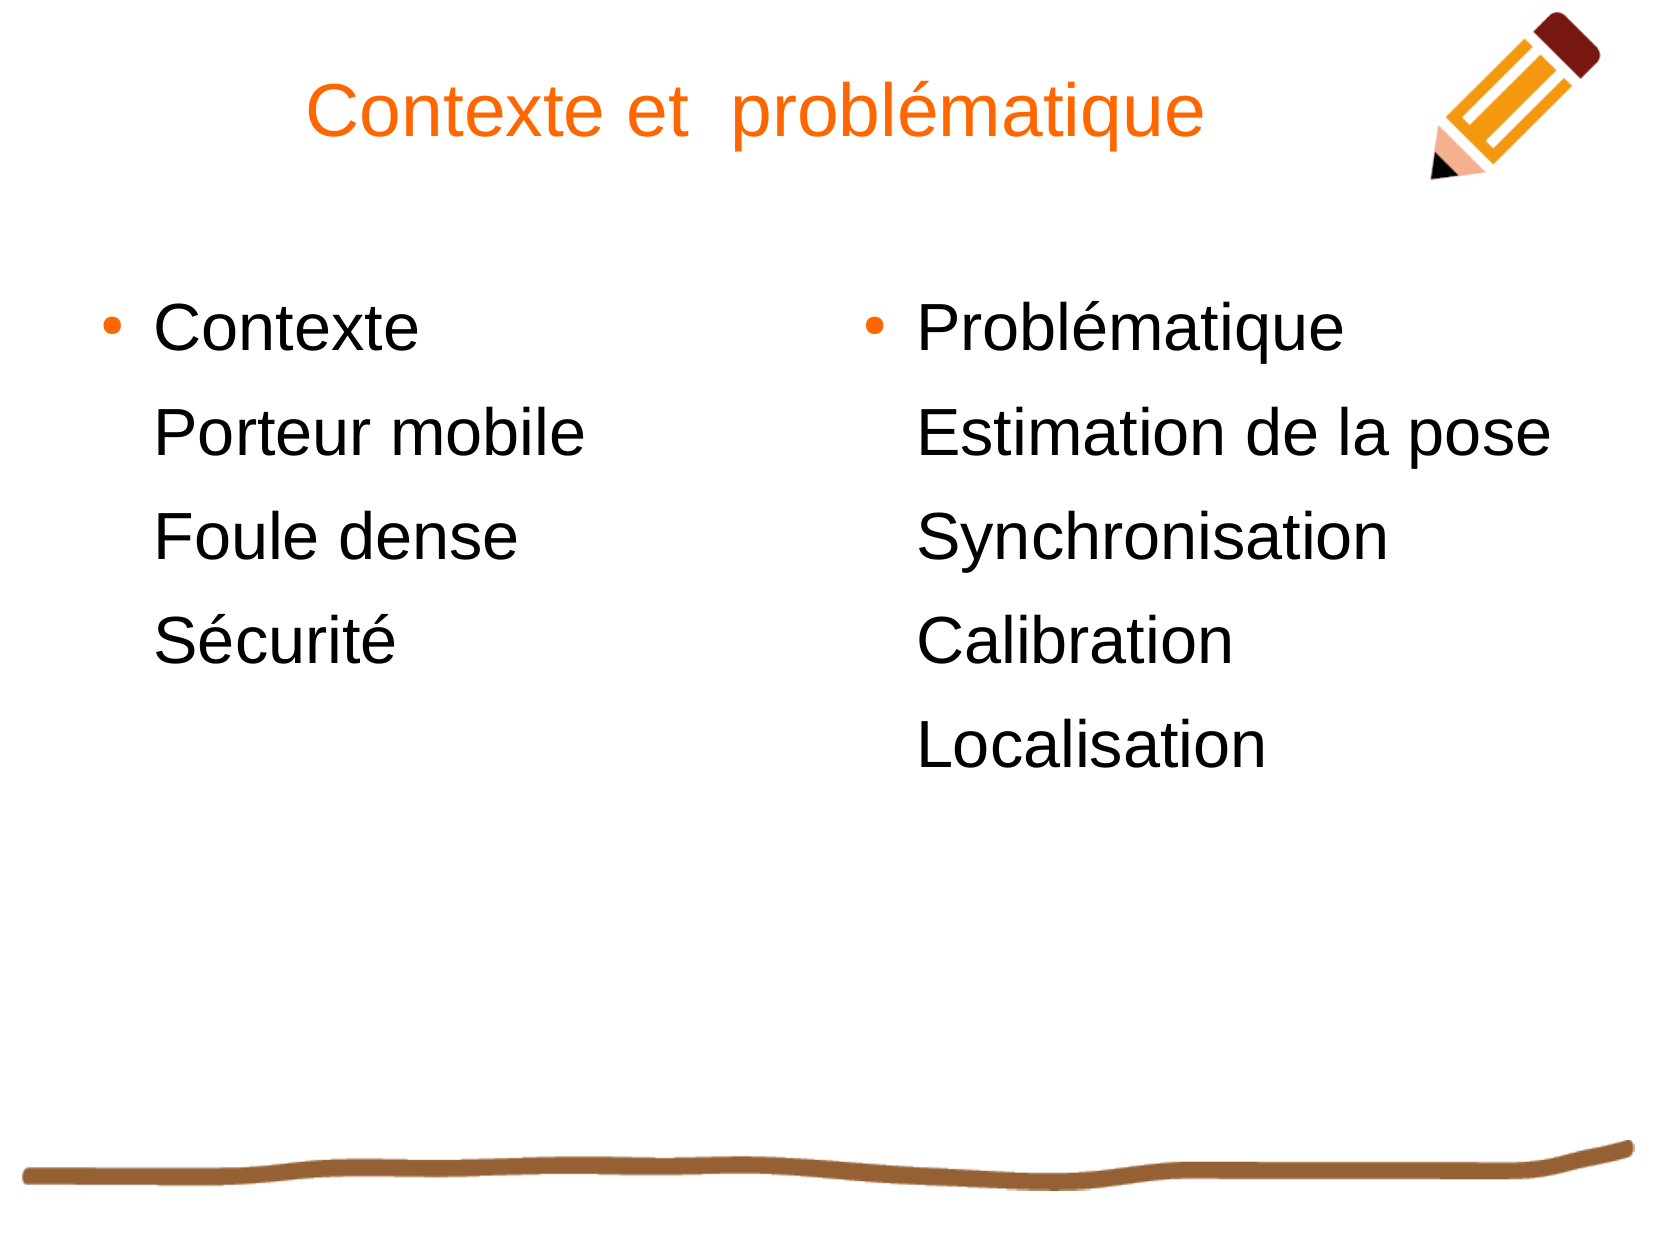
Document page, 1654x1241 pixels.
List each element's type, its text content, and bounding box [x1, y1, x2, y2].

list Problématique Estimation de la pose Synchronisation Calibration Localisation [845, 290, 1572, 1122]
picture [22, 1140, 1635, 1191]
title Contexte et problématique [82, 49, 1430, 172]
picture [1430, 12, 1601, 181]
list Contexte Porteur mobile Foule dense Sécurité [82, 290, 809, 1122]
